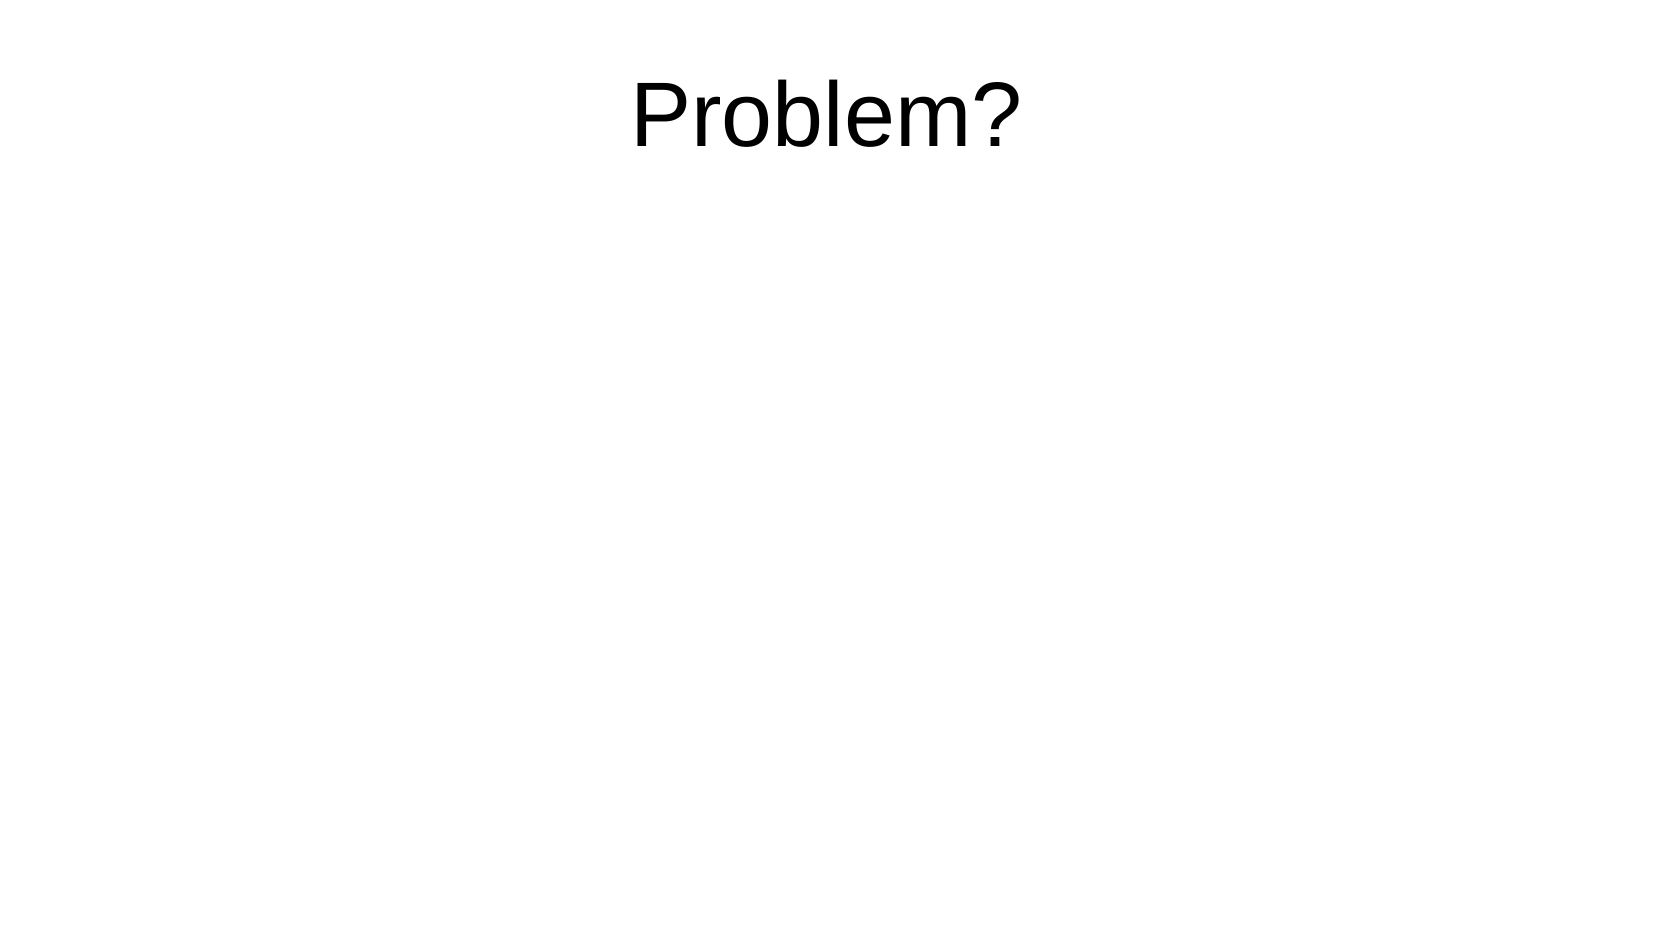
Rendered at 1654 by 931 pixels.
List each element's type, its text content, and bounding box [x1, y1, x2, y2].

title Problem? [82, 37, 1571, 193]
